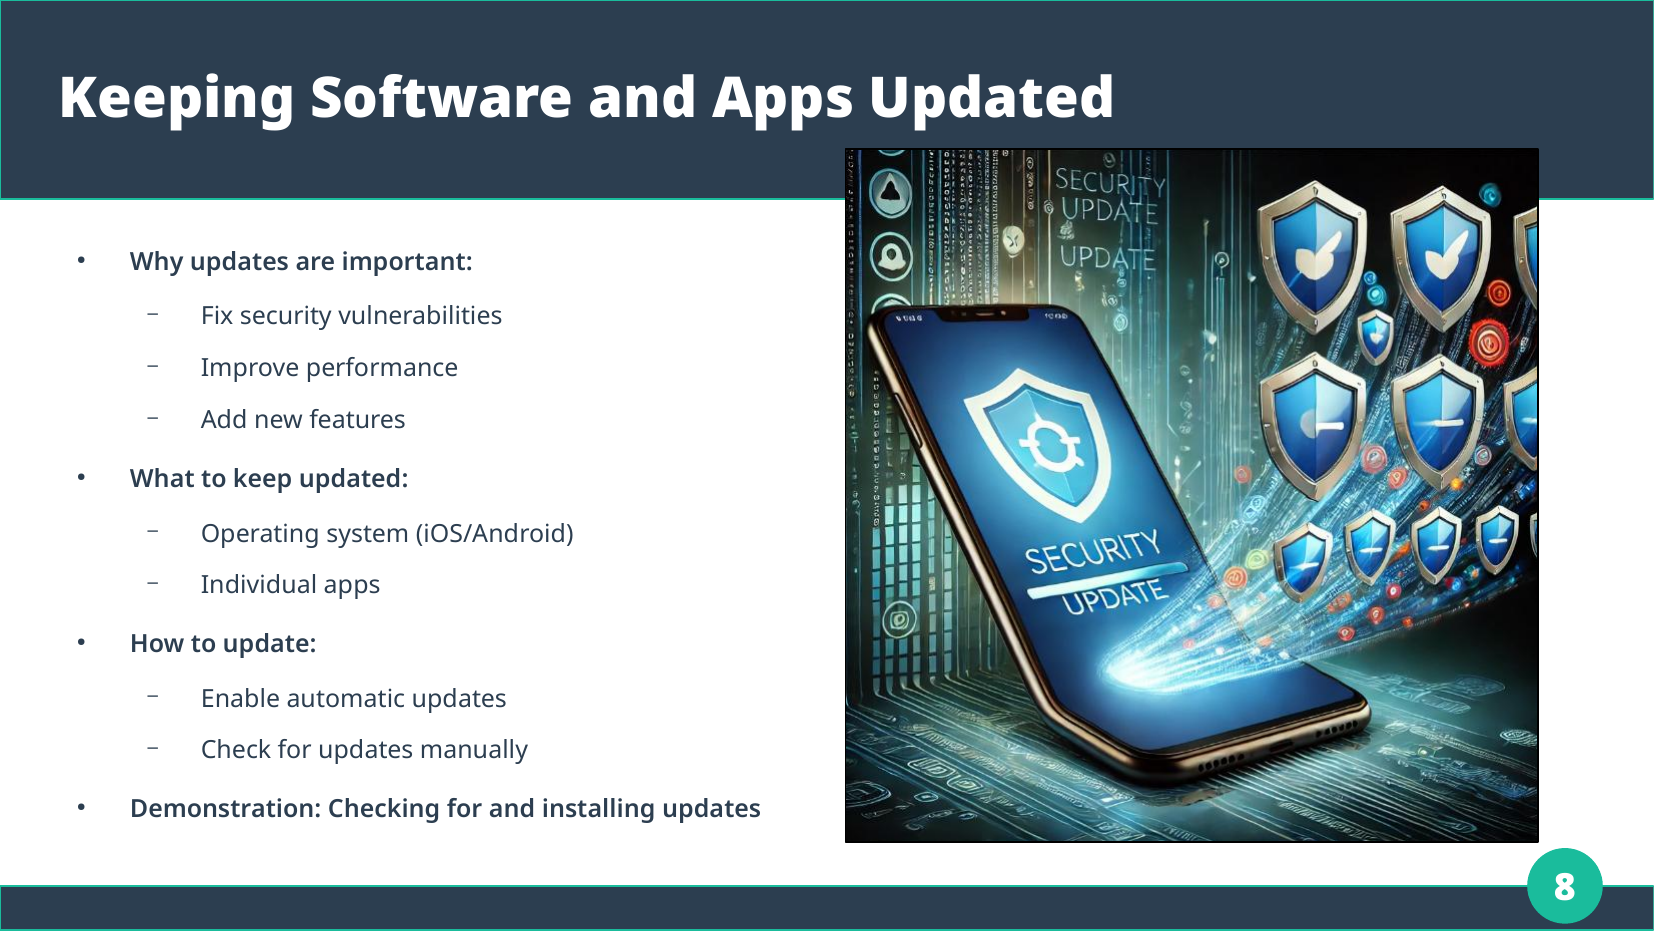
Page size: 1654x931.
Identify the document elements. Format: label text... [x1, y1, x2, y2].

list Why updates are important: Fix security vulnerabilities Improve performance Add new features What to keep updated: Operating system (iOS/Android) Individual apps How to update: Enable automatic updates Check for updates manually Demonstration: Checking for and installing updates [59, 243, 1595, 864]
picture [846, 150, 1538, 842]
title Keeping Software and Apps Updated [59, 37, 1595, 156]
